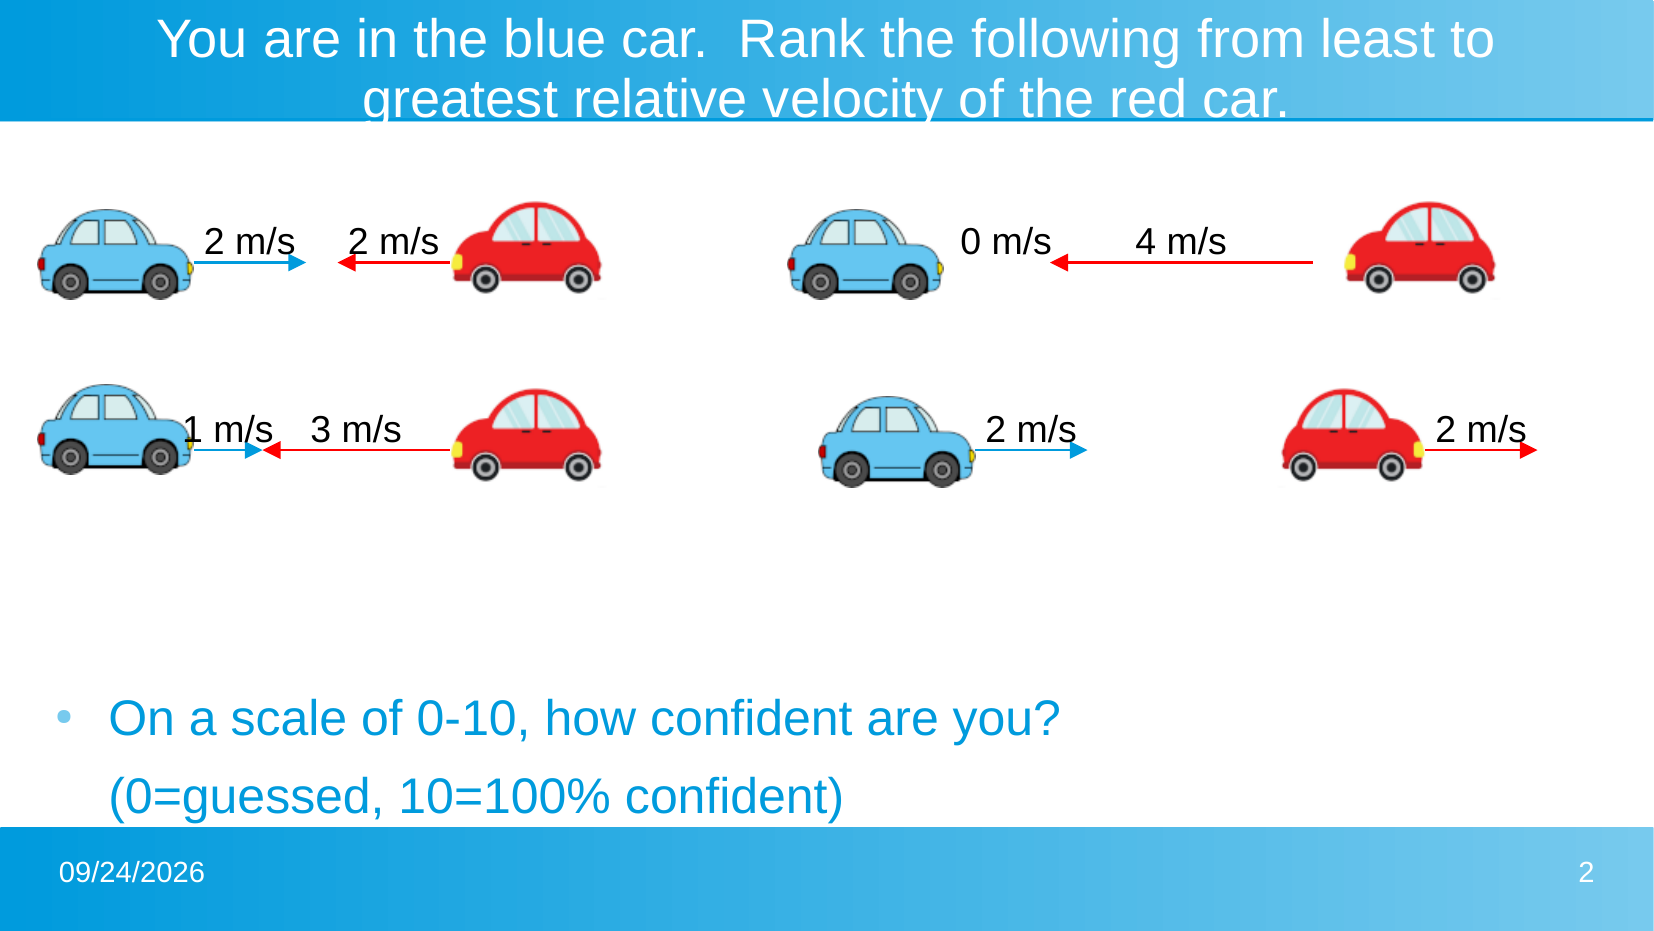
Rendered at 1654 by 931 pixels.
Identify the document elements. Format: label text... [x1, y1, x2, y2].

picture [787, 209, 944, 301]
picture [37, 209, 194, 301]
picture [818, 396, 976, 488]
picture [450, 200, 607, 301]
picture [37, 384, 194, 475]
picture [450, 387, 607, 488]
picture [1343, 200, 1501, 301]
list On a scale of 0-10, how confident are you? (0=guessed, 10=100% confident) [37, 612, 1573, 931]
title You are in the blue car. Rank the following from least to greatest relative velocity of the red car. [59, 8, 1595, 130]
picture [1277, 387, 1426, 488]
